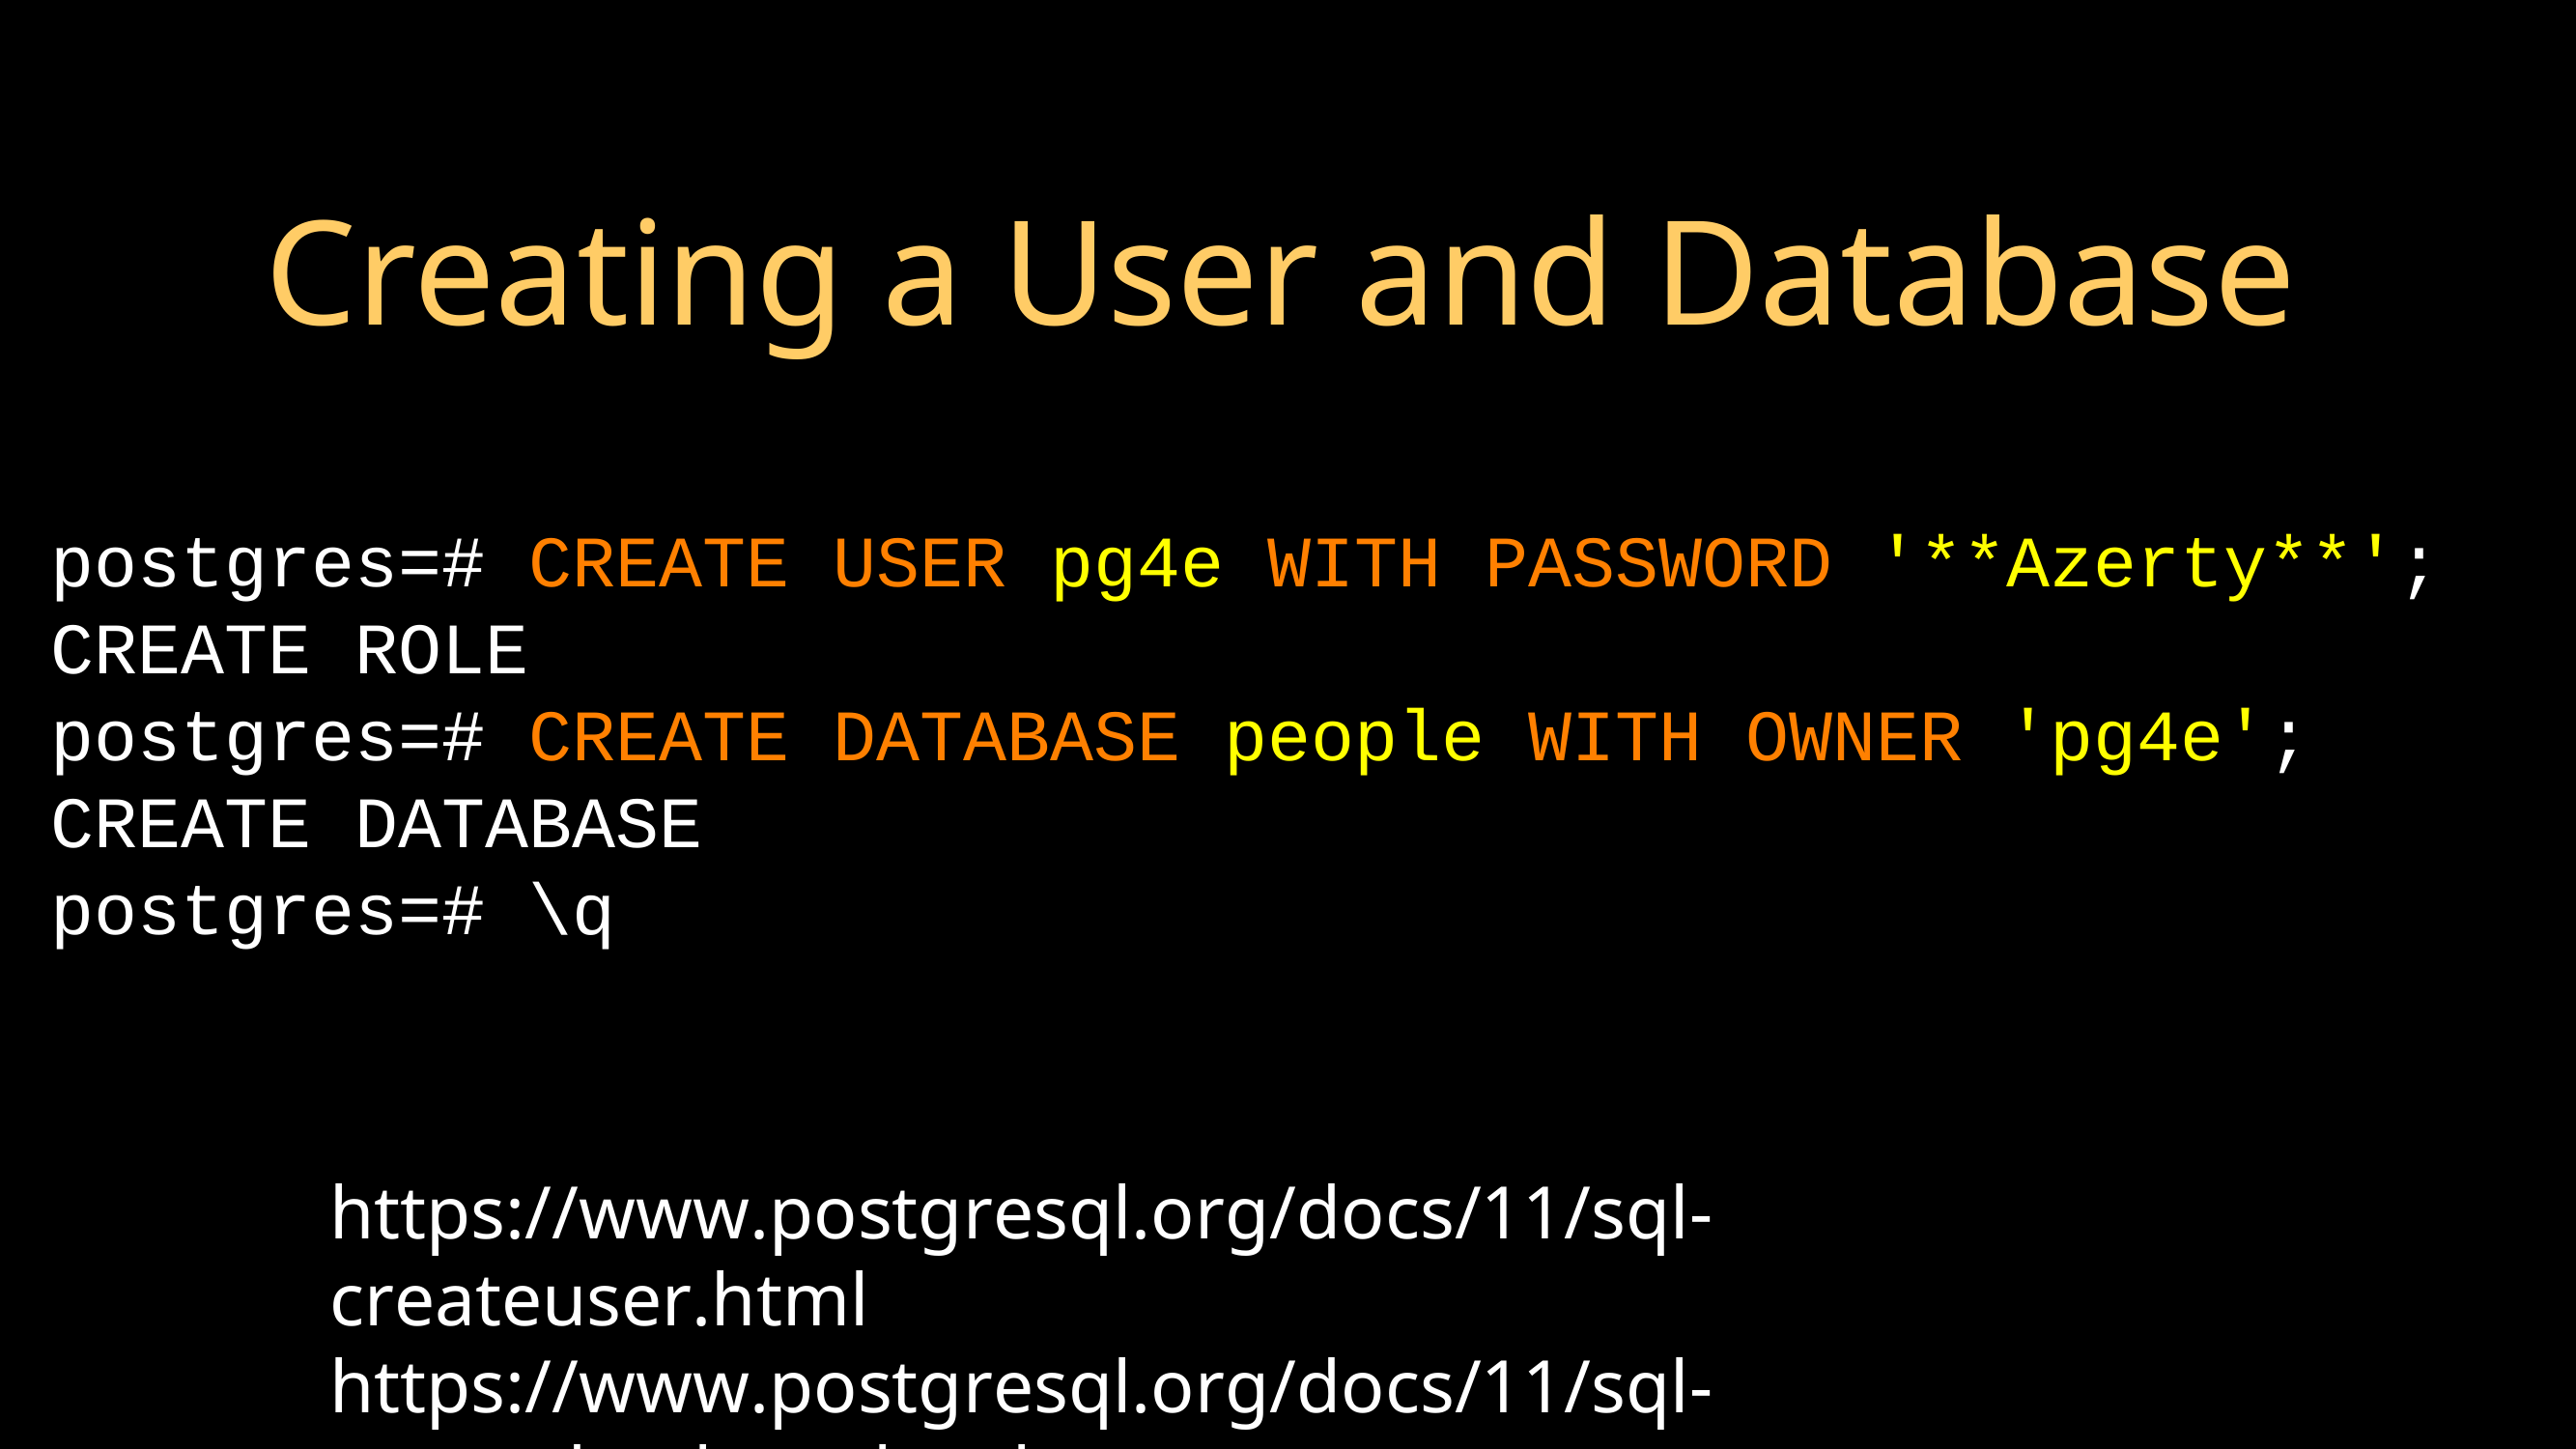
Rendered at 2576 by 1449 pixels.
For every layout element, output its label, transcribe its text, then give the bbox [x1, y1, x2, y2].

text_box https://www.postgresql.org/docs/11/sql-createuser.html https://www.postgresql.org/docs/11/sql-createdatabase.html [315, 1158, 2248, 1449]
title Creating a User and Database [177, 84, 2386, 449]
text_box postgres=# CREATE USER pg4e WITH PASSWORD '**Azerty**'; CREATE ROLE postgres=# CREATE DATABASE people WITH OWNER 'pg4e'; CREATE DATABASE postgres=# \q [37, 506, 2456, 1131]
